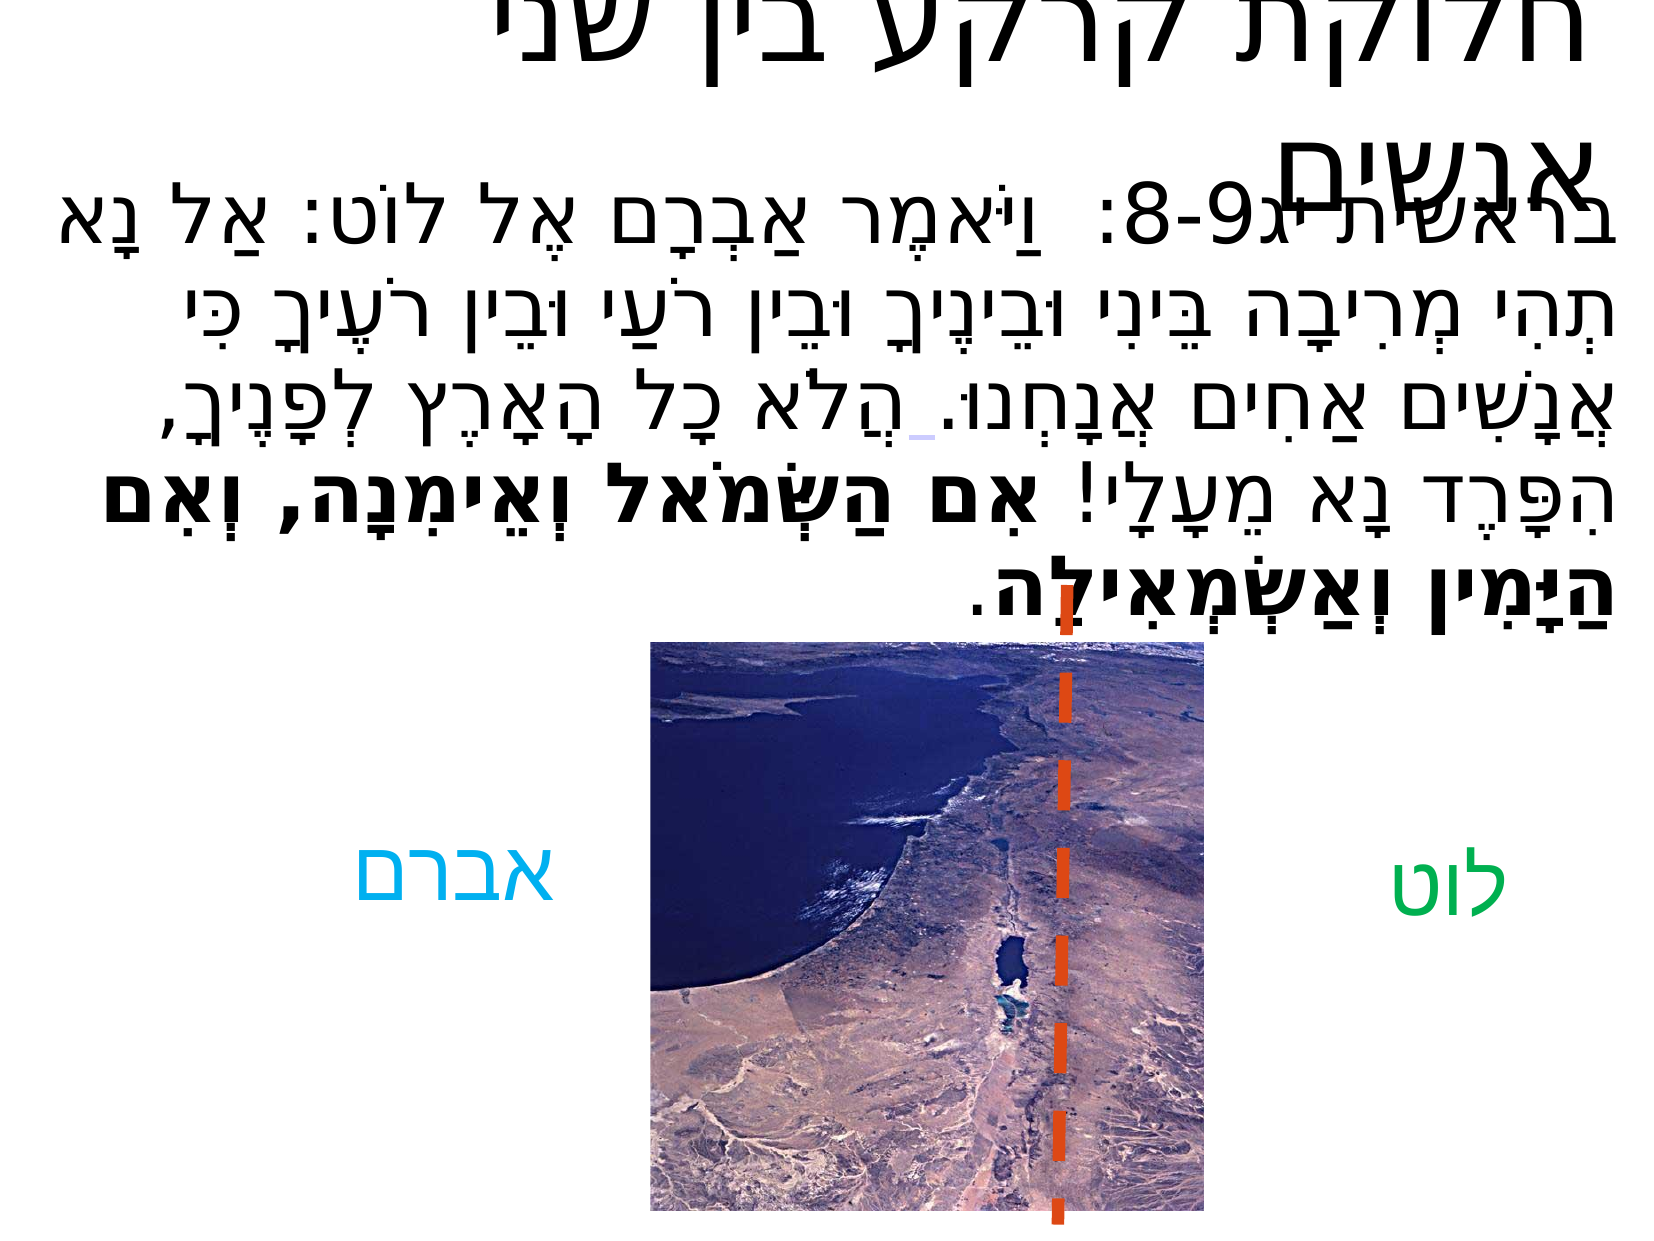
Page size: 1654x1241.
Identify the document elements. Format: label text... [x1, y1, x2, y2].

title חלוקת קרקע בין שני אנשים [225, 6, 1654, 166]
text_box לוט [1290, 825, 1524, 970]
text_box אברם [240, 810, 571, 931]
text_box [650, 642, 1204, 1211]
list בראשית יג8-9: וַיֹּאמֶר אַבְרָם אֶל לוֹט: אַל נָא תְהִי מְרִיבָה בֵּינִי וּבֵינֶיךָ וּבֵין רֹעַי וּבֵין רֹעֶיךָ כִּי אֲנָשִׁים אַחִים אֲנָחְנוּ. הֲלֹא כָל הָאָרֶץ לְפָנֶיךָ, הִפָּרֶד נָא מֵעָלָי! אִם הַשְּׂמֹאל וְאֵימִנָה, וְאִם הַיָּמִין וְאַשְׂמְאִילָה. [15, 165, 1621, 556]
